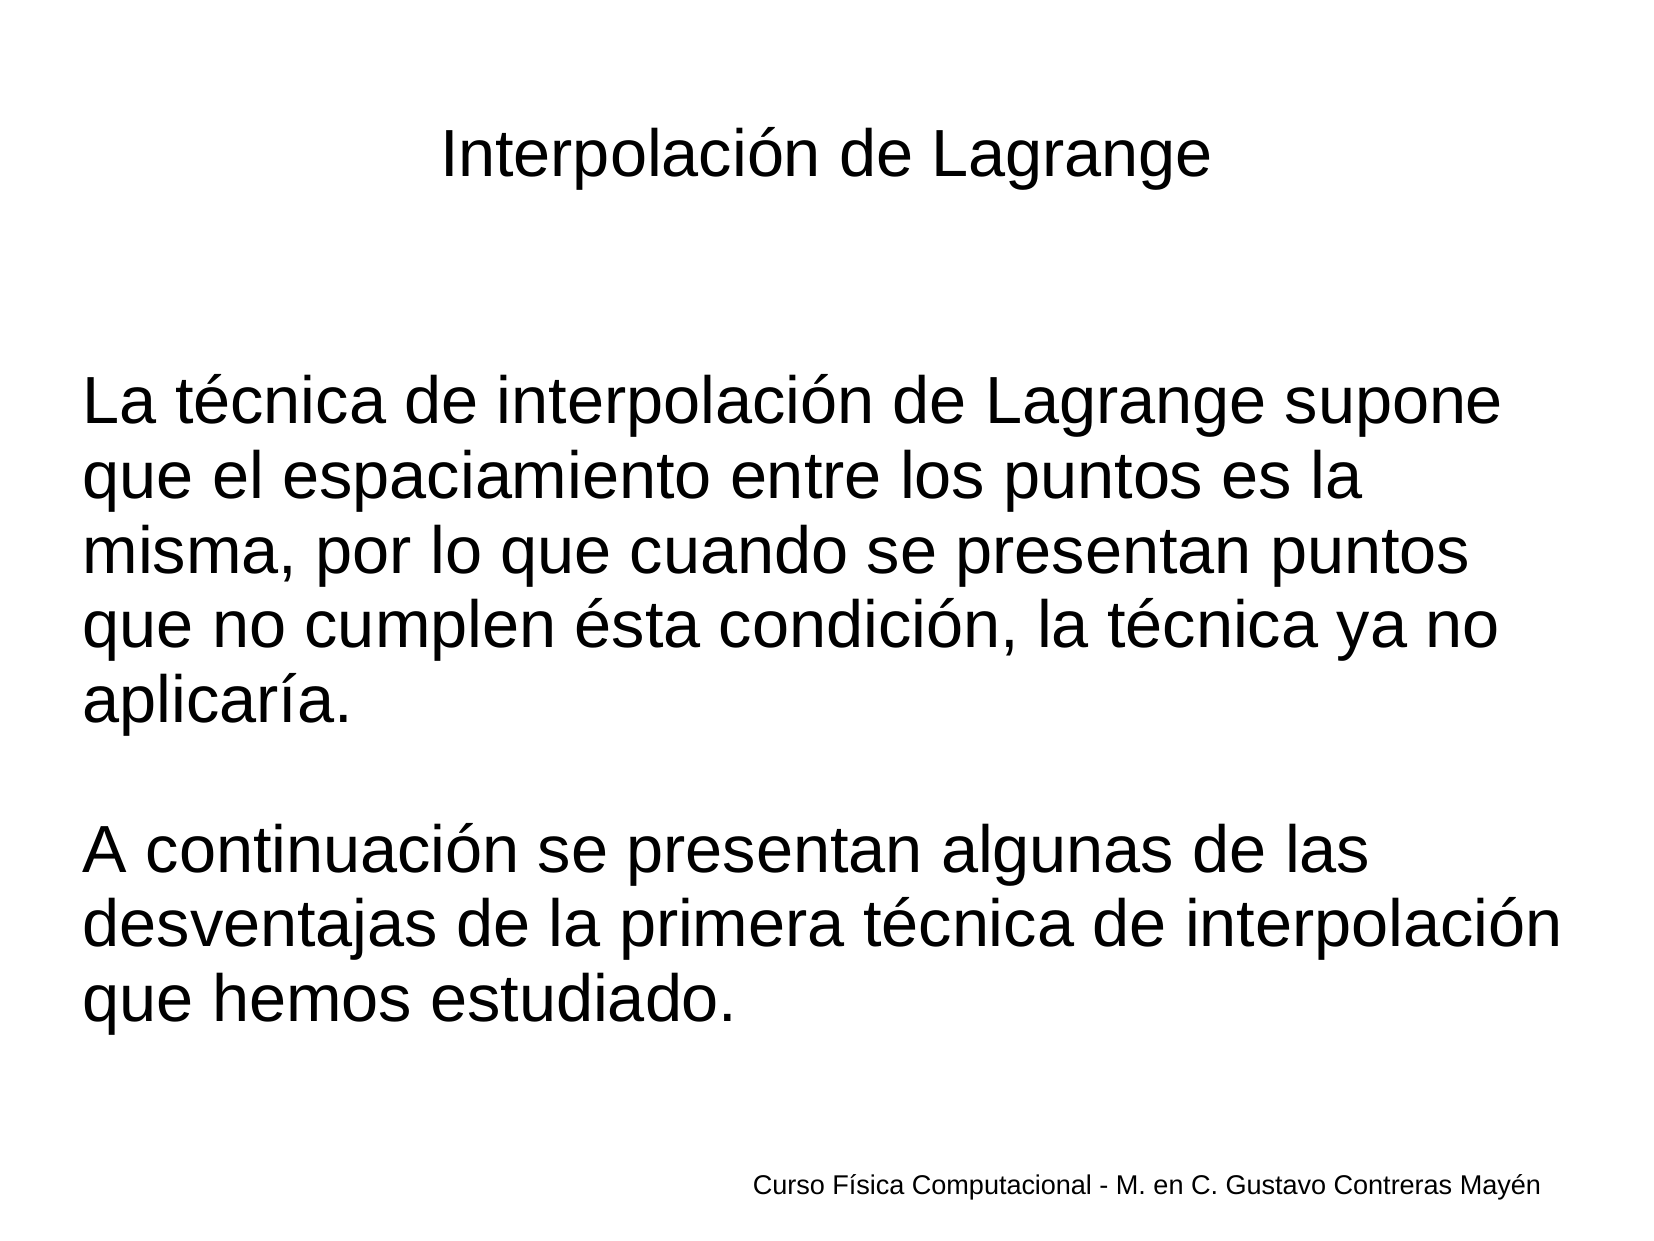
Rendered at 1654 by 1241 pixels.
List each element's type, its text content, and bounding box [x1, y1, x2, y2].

title Interpolación de Lagrange [82, 49, 1571, 257]
chart [82, 290, 1571, 1109]
